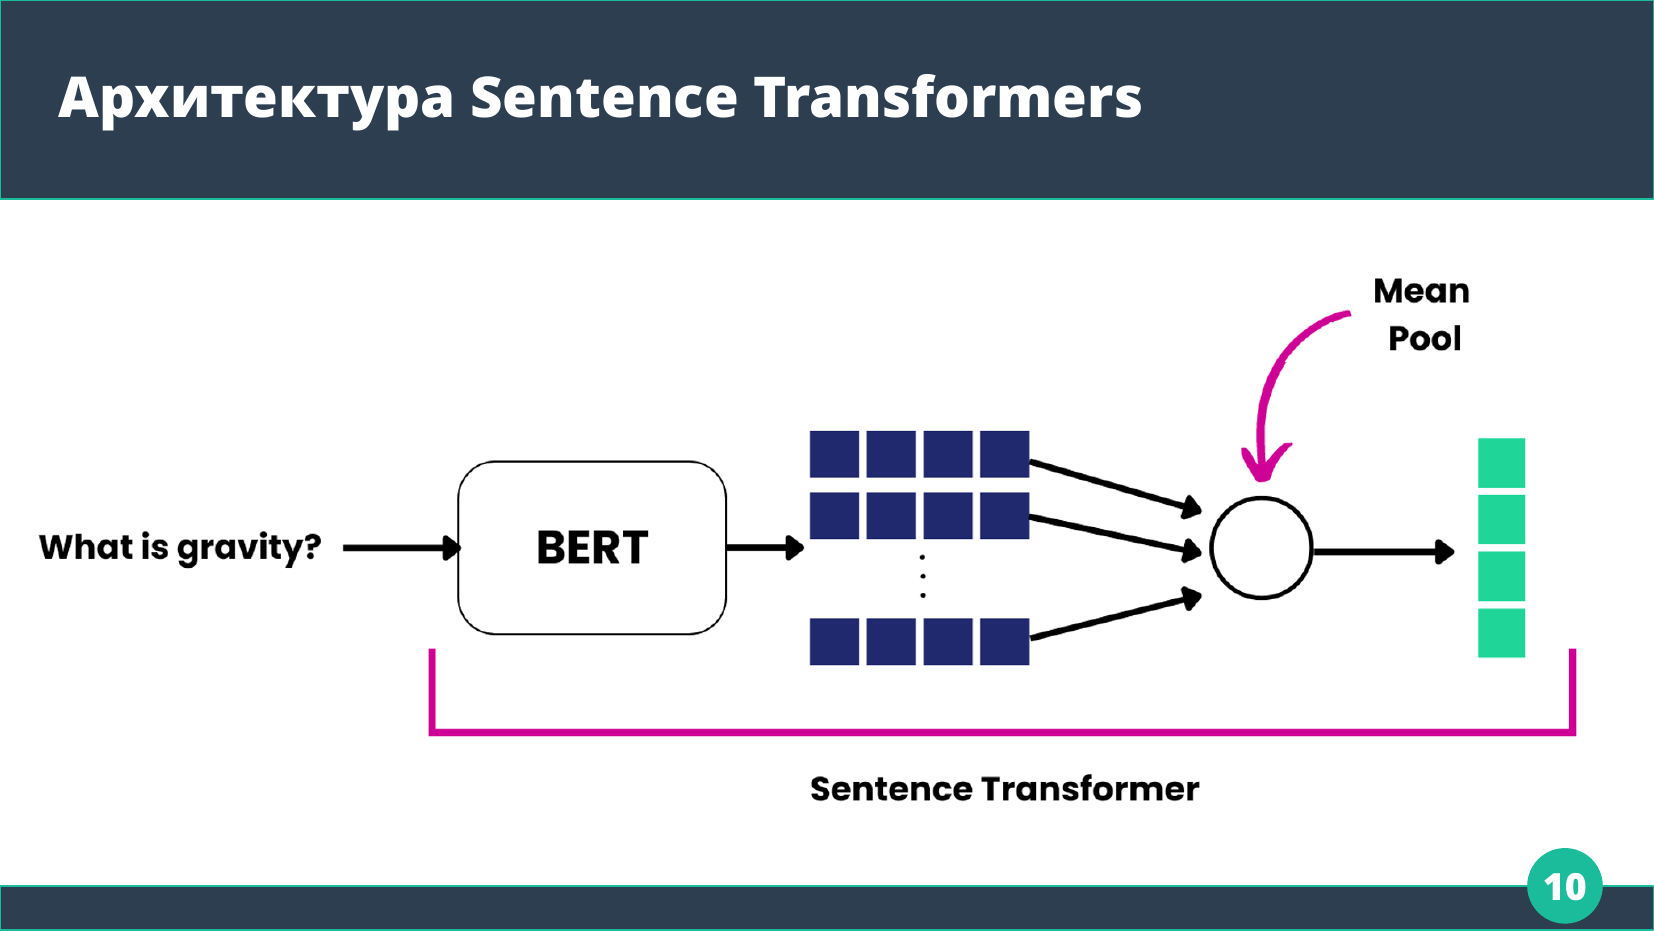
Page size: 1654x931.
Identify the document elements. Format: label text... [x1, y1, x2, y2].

picture [0, 262, 1614, 825]
title Архитектура Sentence Transformers [59, 37, 1595, 155]
